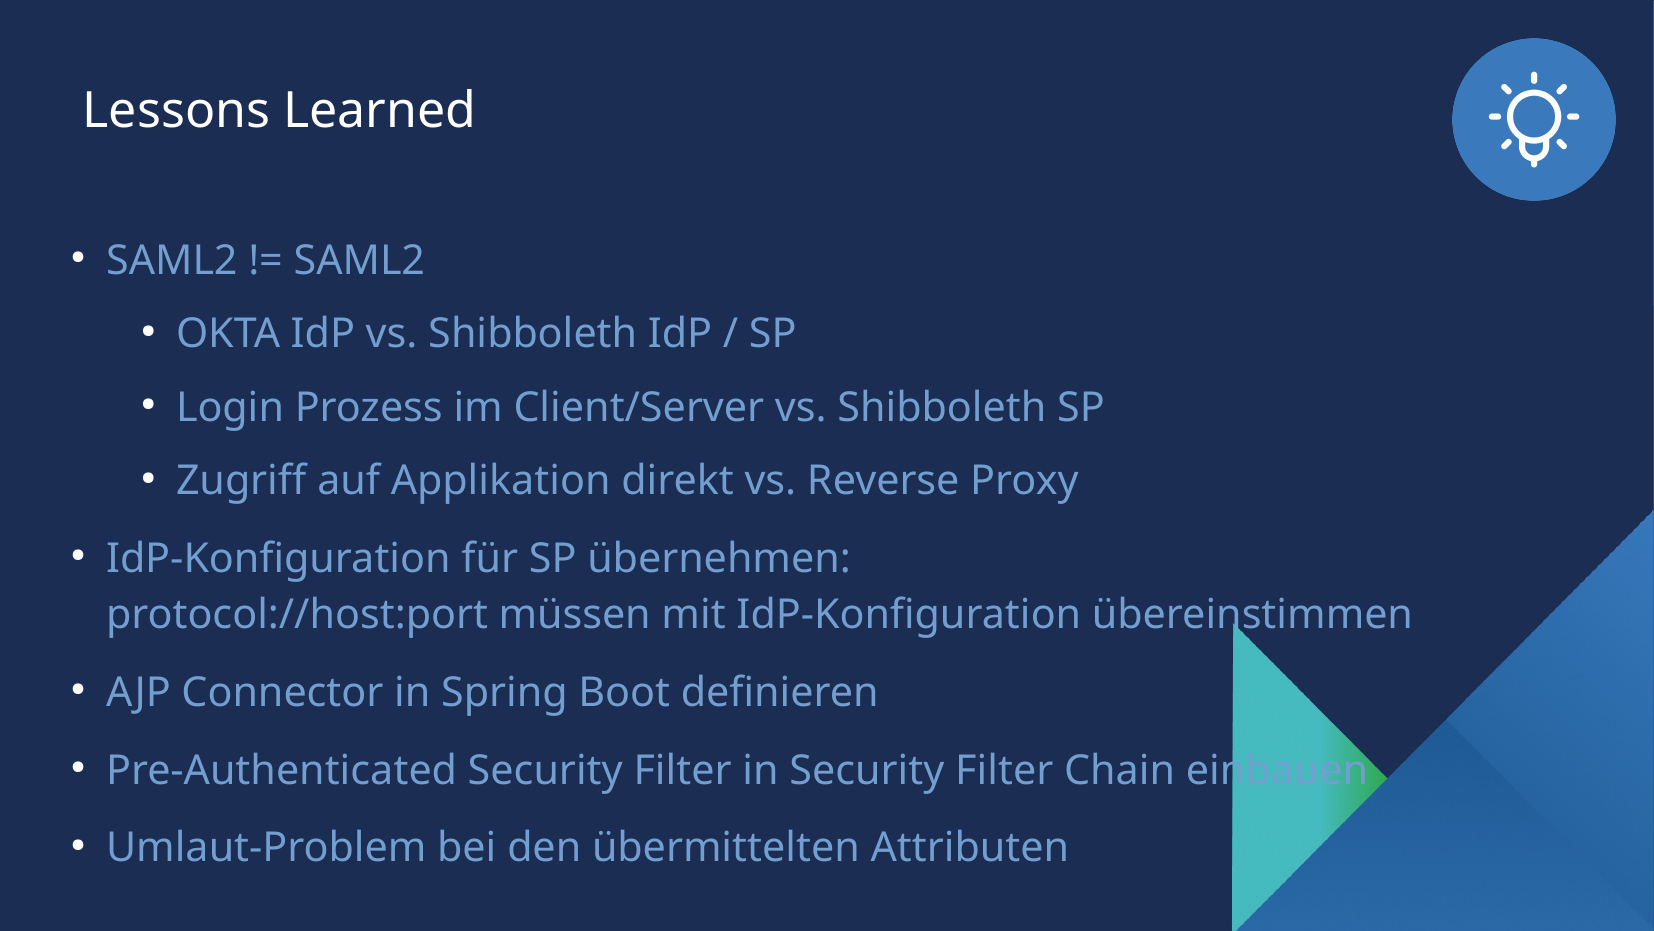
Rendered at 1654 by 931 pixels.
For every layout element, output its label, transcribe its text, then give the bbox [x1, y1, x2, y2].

picture [1195, 467, 1654, 931]
picture [1452, 38, 1616, 201]
list Lessons Learned [82, 50, 1571, 207]
list SAML2 != SAML2 OKTA IdP vs. Shibboleth IdP / SP Login Prozess im Client/Server vs. Shibboleth SP Zugriff auf Applikation direkt vs. Reverse Proxy IdP-Konfiguration für SP übernehmen: protocol://host:port müssen mit IdP-Konfiguration übereinstimmen AJP Connector in Spring Boot definieren Pre-Authenticated Security Filter in Security Filter Chain einbauen Umlaut-Problem bei den übermittelten Attributen [70, 206, 1559, 875]
